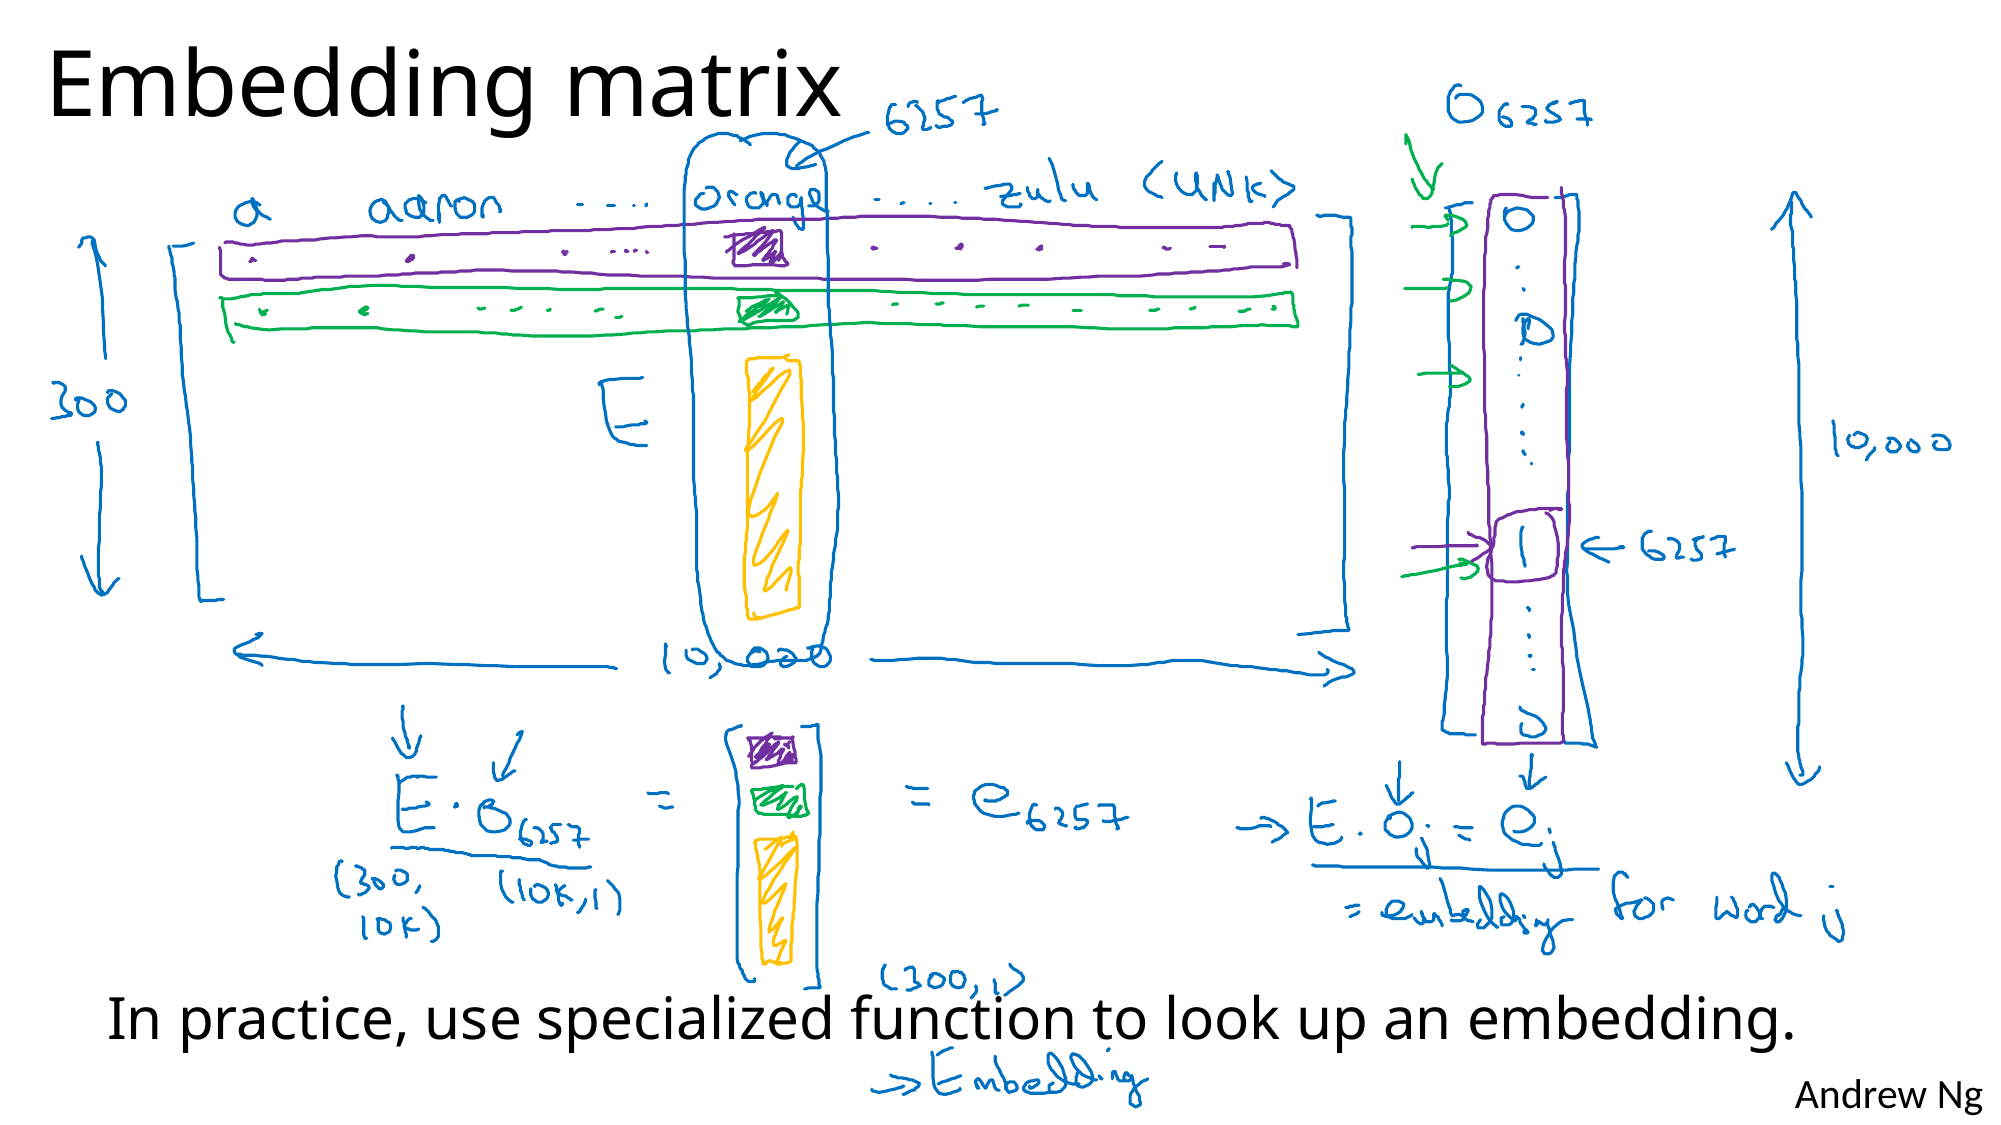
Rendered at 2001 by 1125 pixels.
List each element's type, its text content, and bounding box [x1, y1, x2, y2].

title Embedding matrix [30, 29, 2000, 248]
picture [47, 81, 1956, 1112]
